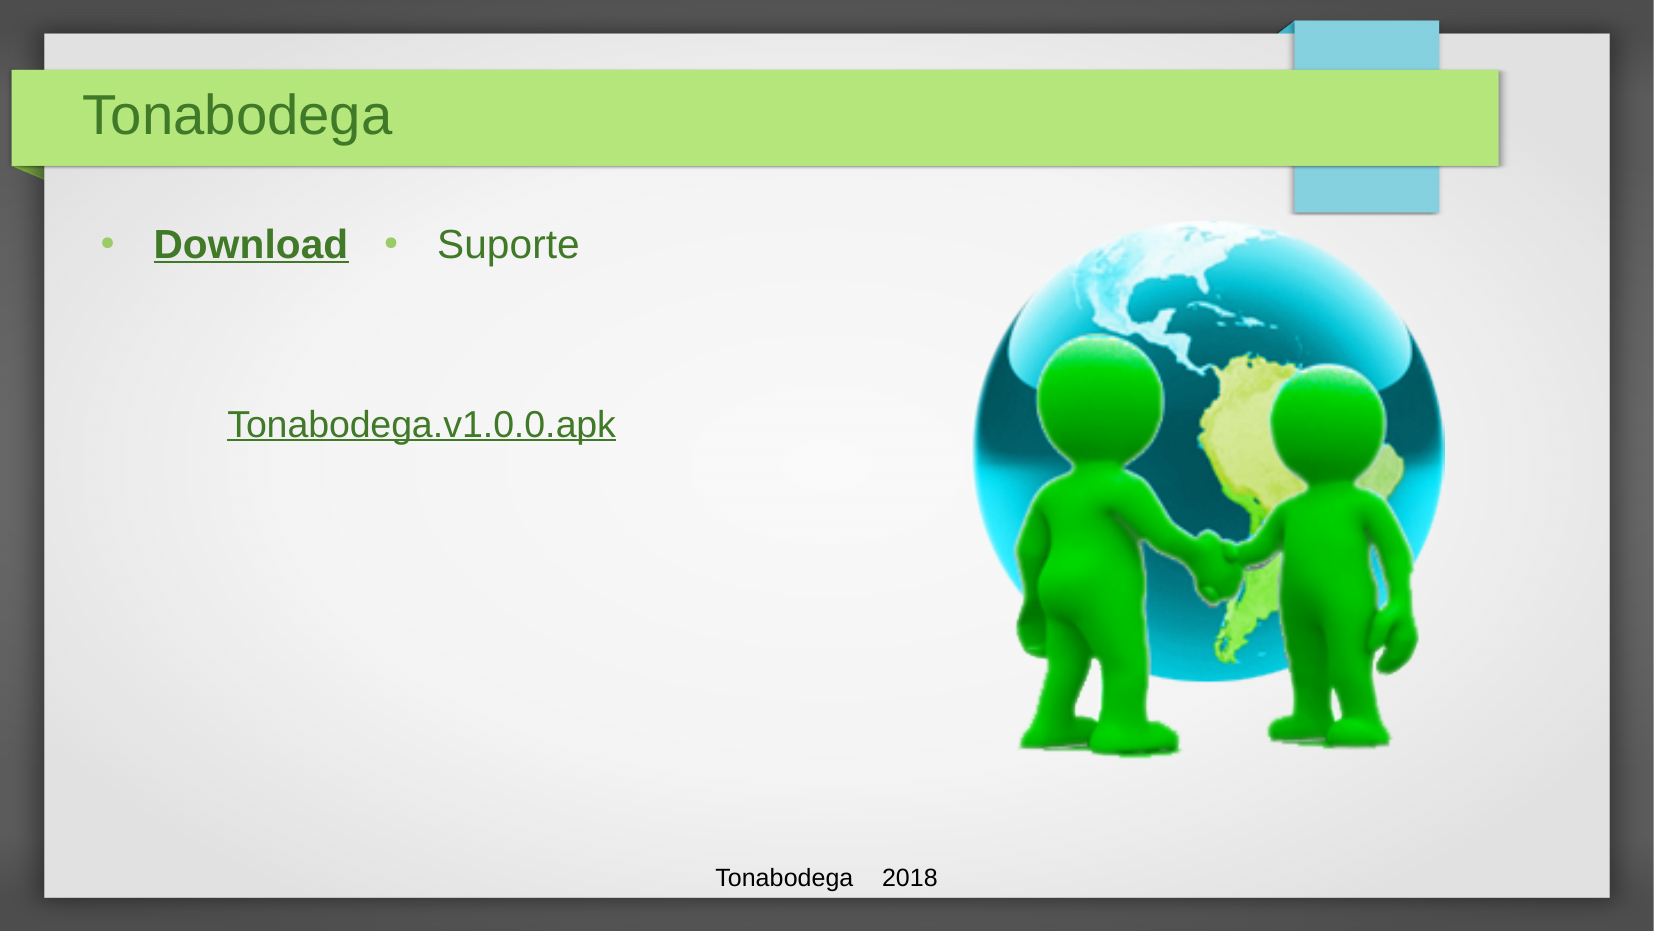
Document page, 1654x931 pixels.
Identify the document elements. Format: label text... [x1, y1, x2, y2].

text_box Tonabodega.v1.0.0.apk [212, 395, 631, 453]
title Tonabodega [82, 70, 1264, 160]
picture [0, 0, 1654, 931]
text_box Tonabodega 2018 [47, 856, 1607, 900]
list Download [82, 221, 355, 284]
text_box ® [838, 857, 869, 896]
list Suporte [366, 221, 638, 284]
